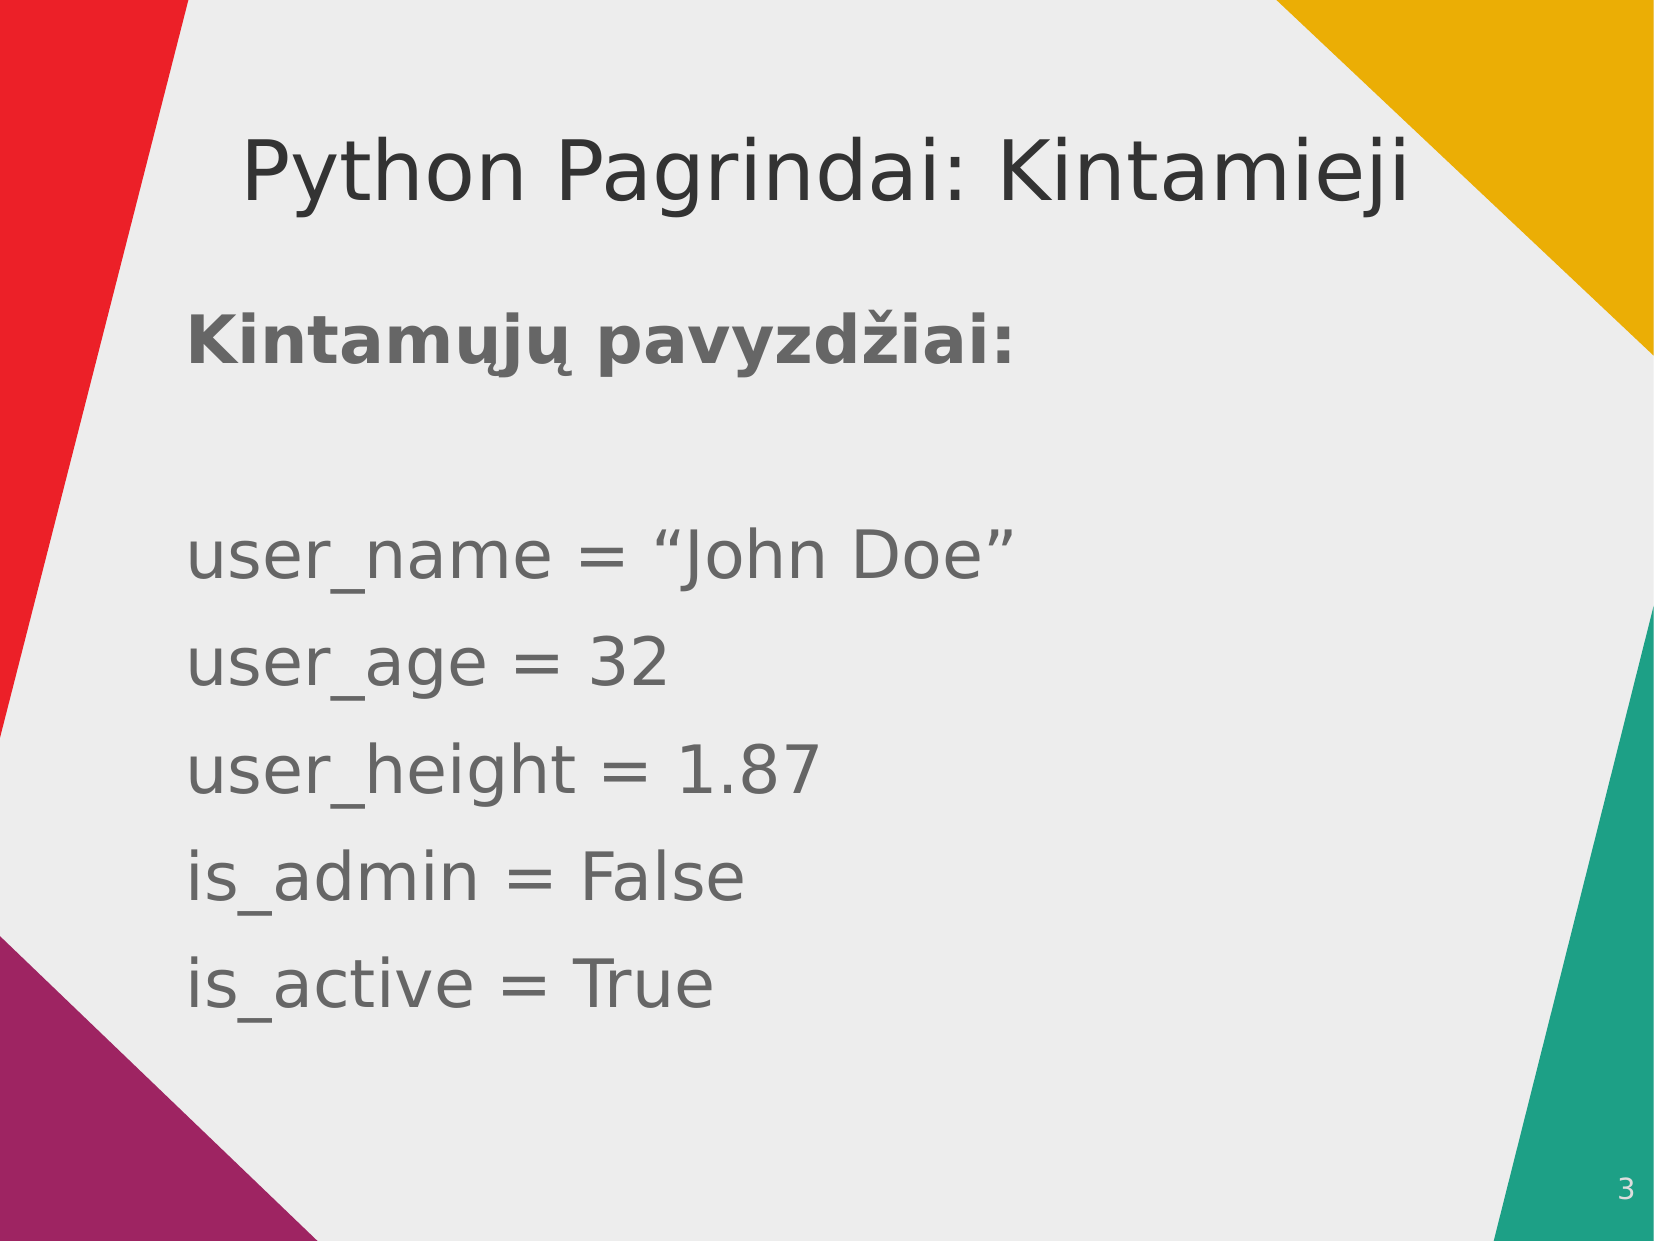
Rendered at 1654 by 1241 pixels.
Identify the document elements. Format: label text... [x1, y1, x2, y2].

title Python Pagrindai: Kintamieji [114, 73, 1539, 271]
list Kintamųjų pavyzdžiai: user_name = “John Doe” user_age = 32 user_height = 1.87 is_admin = False is_active = True [114, 302, 1539, 1033]
